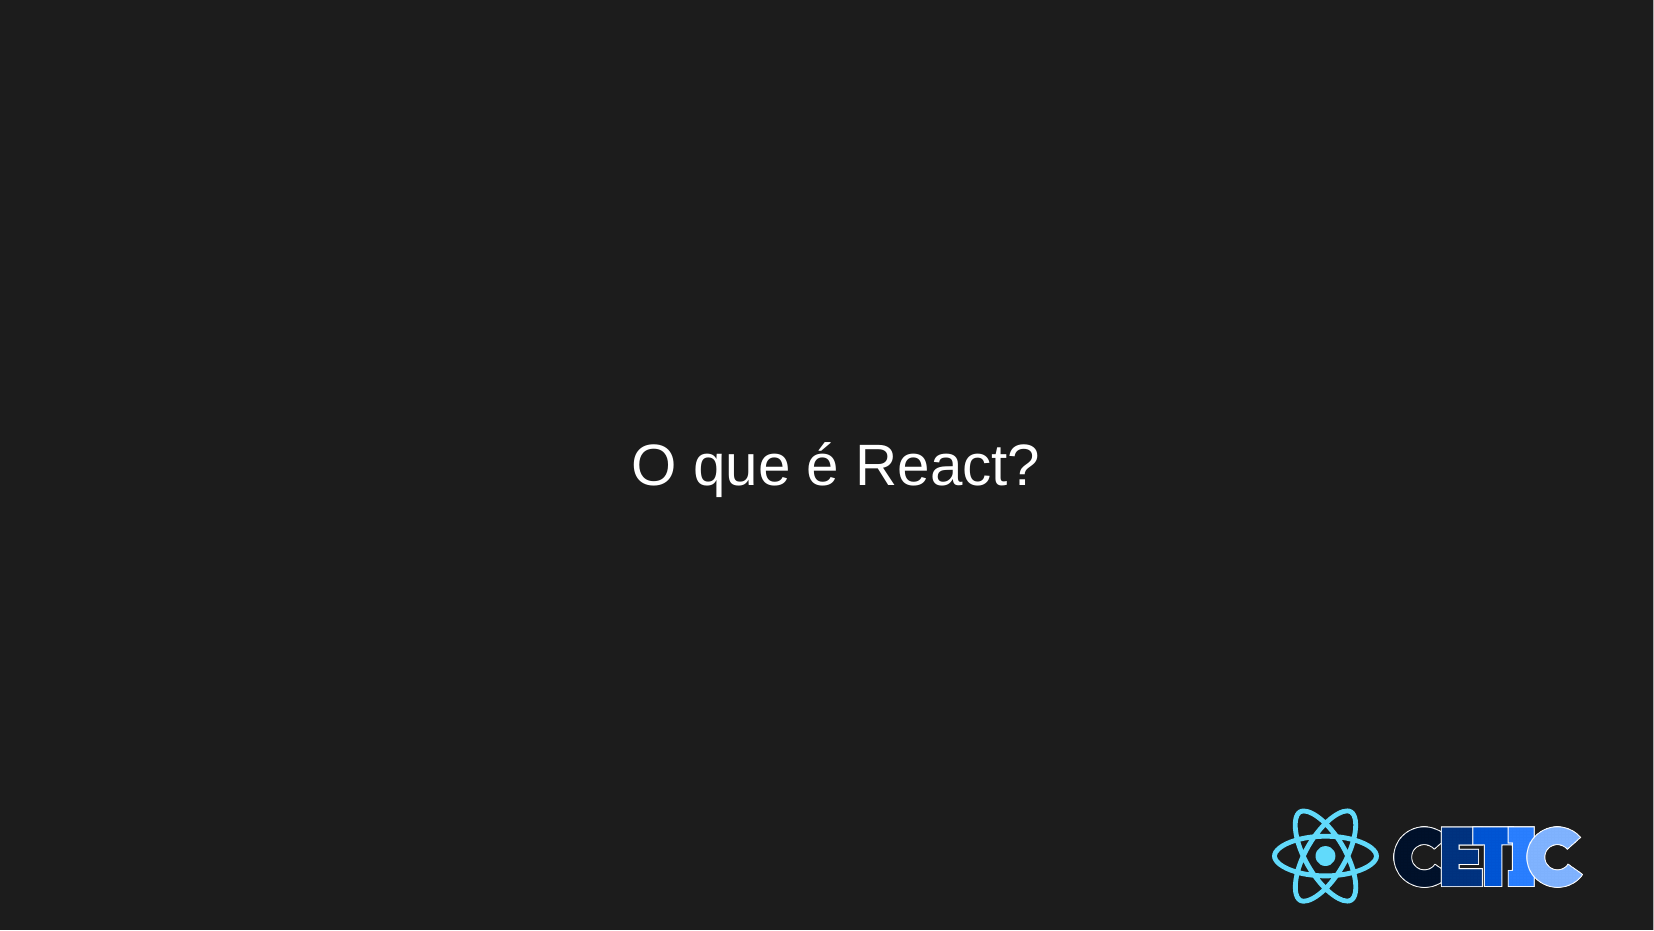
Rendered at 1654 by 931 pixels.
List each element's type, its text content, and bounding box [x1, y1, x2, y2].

text_box O que é React? [496, 425, 1193, 505]
picture [1233, 791, 1583, 922]
